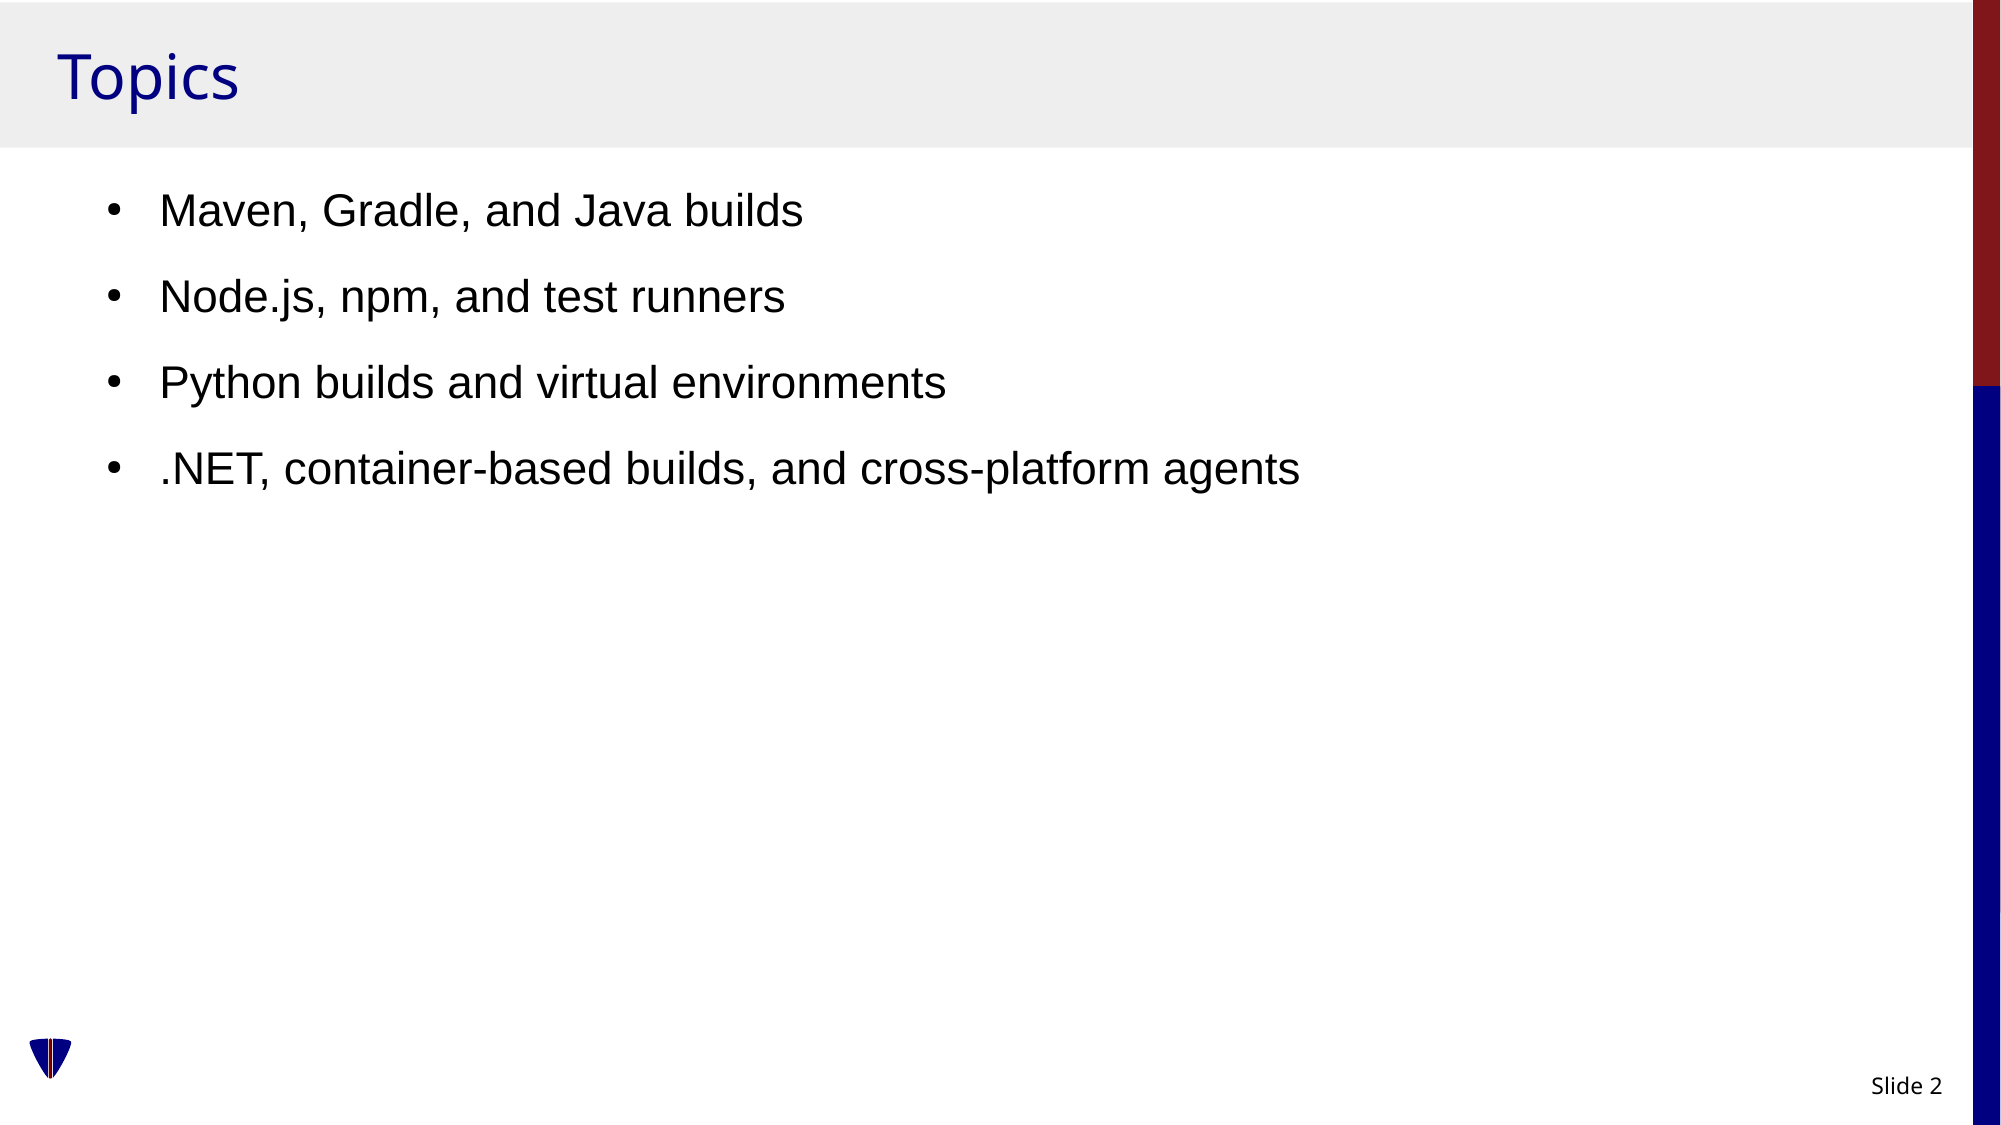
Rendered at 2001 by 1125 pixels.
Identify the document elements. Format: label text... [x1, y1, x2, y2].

list Maven, Gradle, and Java builds Node.js, npm, and test runners Python builds and virtual environments .NET, container-based builds, and cross-platform agents [88, 177, 1873, 1034]
title Topics [0, 2, 1973, 148]
